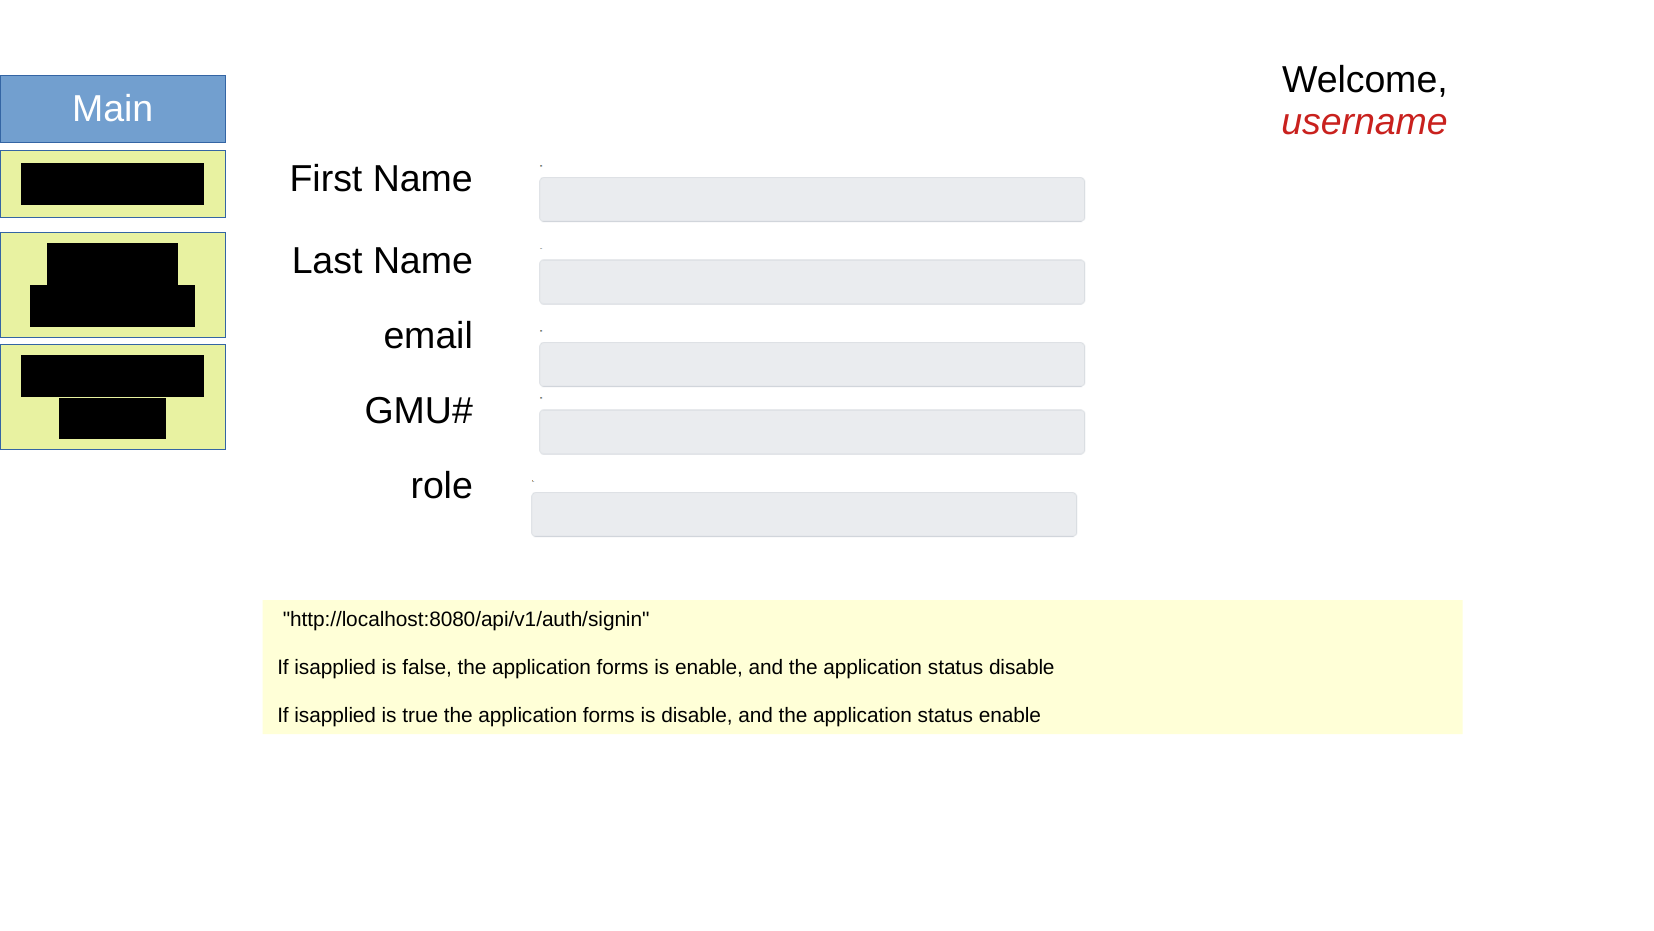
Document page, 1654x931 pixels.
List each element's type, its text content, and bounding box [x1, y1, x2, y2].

text_box GMU# [150, 382, 488, 457]
text_box Change Password [0, 232, 226, 338]
text_box role [150, 457, 488, 533]
text_box email [150, 307, 488, 382]
text_box Last Name [226, 232, 488, 307]
picture [525, 165, 1088, 563]
text_box Application Status [0, 344, 226, 450]
text_box Main [0, 75, 226, 143]
text_box Application [0, 150, 226, 218]
text_box Welcome, username [1125, 51, 1463, 151]
text_box First Name [150, 150, 488, 226]
text_box "http://localhost:8080/api/v1/auth/signin" If isapplied is false, the application forms is enable, and the application status disable If isapplied is true the application forms is disable, and the application status enable [262, 600, 1463, 735]
